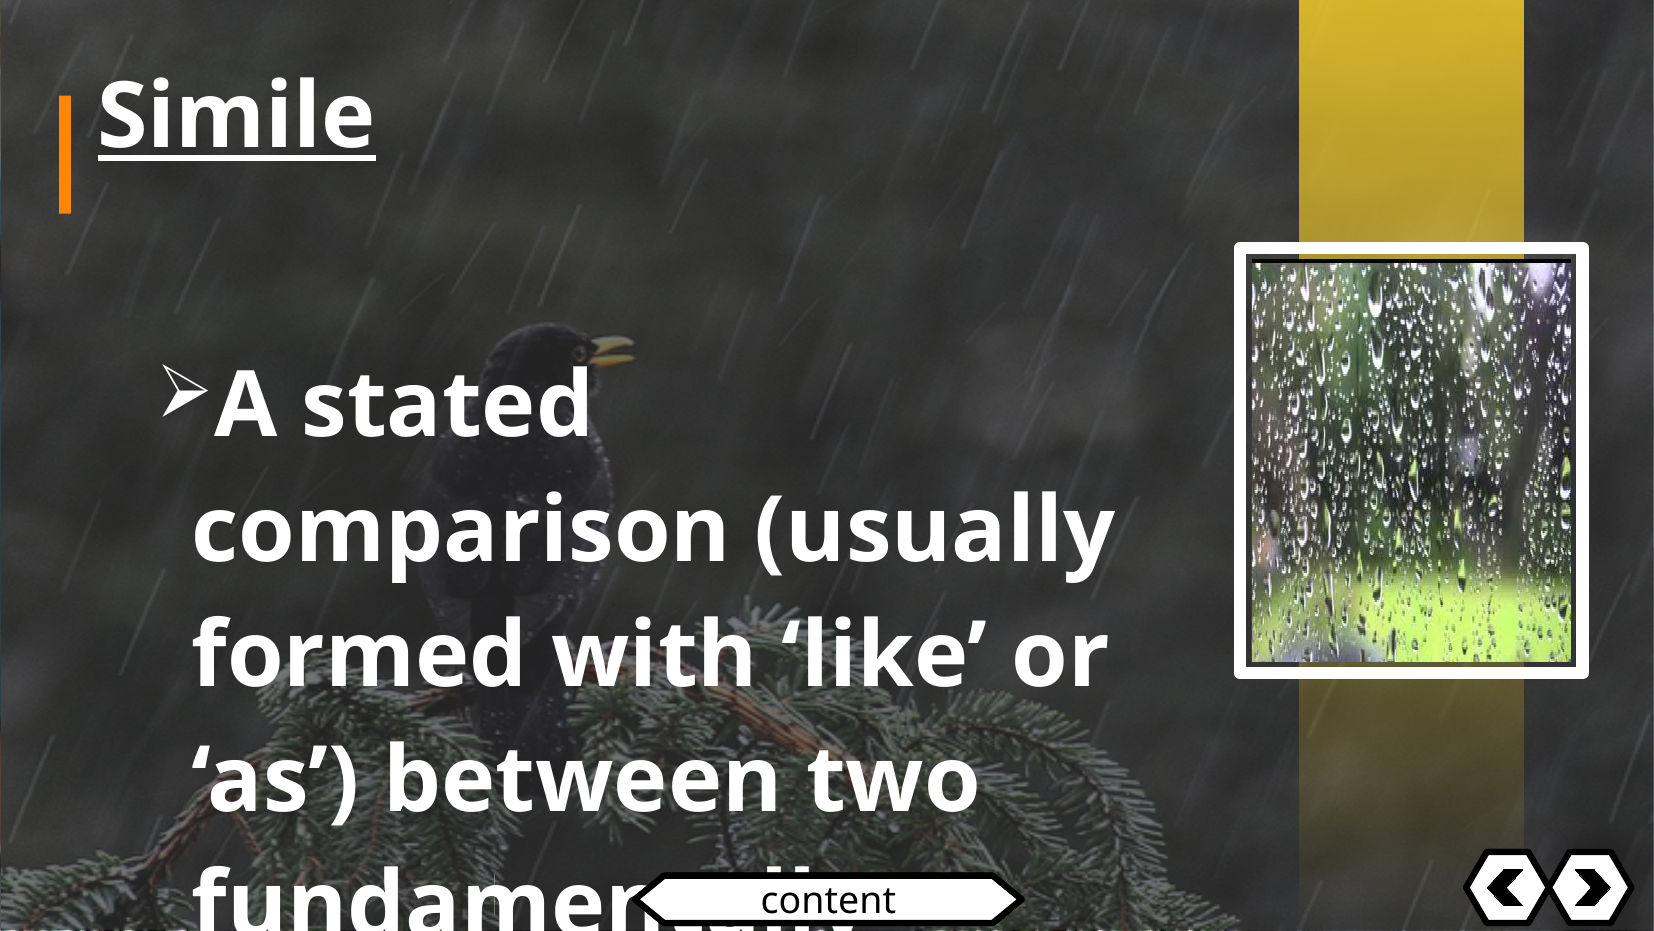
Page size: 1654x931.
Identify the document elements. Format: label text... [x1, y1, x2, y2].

text_box [280, 920, 294, 931]
text_box [248, 920, 265, 926]
text_box [482, 920, 499, 931]
text_box [569, 897, 612, 931]
text_box [809, 924, 834, 931]
text_box [214, 920, 237, 931]
text_box A stated comparison (usually formed with ‘like’ or ‘as’) between two fundamentally dissimilar things that have certain qualities in common. [141, 330, 1170, 897]
text_box Simile [82, 42, 449, 353]
text_box [453, 920, 468, 931]
text_box POETIC DEVICES [60, 846, 510, 920]
text_box [658, 919, 676, 931]
text_box [513, 897, 530, 931]
text_box content [635, 875, 1022, 924]
text_box [781, 924, 795, 931]
picture [1251, 259, 1571, 662]
text_box [340, 920, 356, 931]
text_box [753, 924, 767, 931]
text_box [626, 897, 645, 931]
text_box [367, 920, 384, 926]
text_box [423, 920, 439, 927]
text_box [0, 0, 1654, 931]
text_box [308, 920, 327, 931]
text_box [544, 897, 562, 931]
text_box [689, 924, 711, 931]
text_box [398, 920, 411, 931]
text_box [569, 897, 588, 905]
